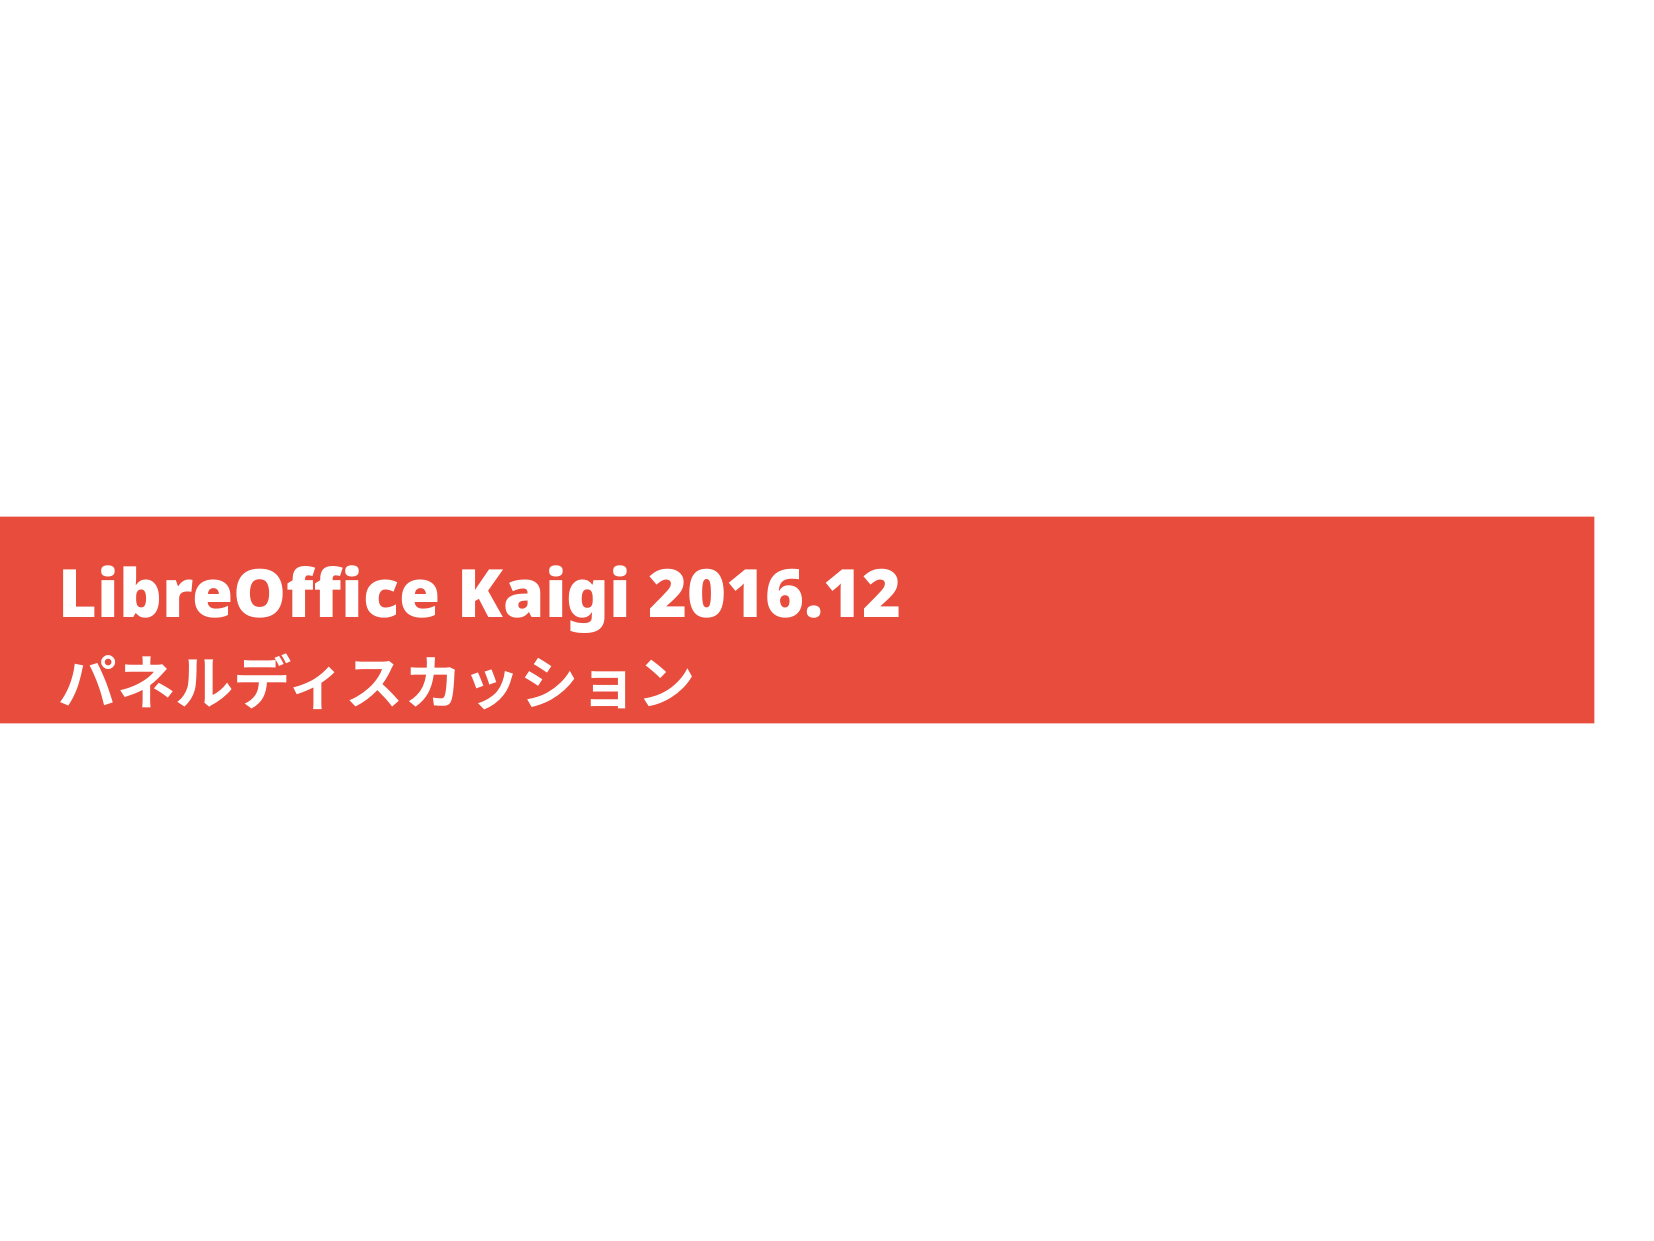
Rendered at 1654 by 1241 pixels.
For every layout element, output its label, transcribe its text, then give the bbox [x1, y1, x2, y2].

title LibreOffice Kaigi 2016.12 パネルディスカッション [59, 546, 1595, 694]
